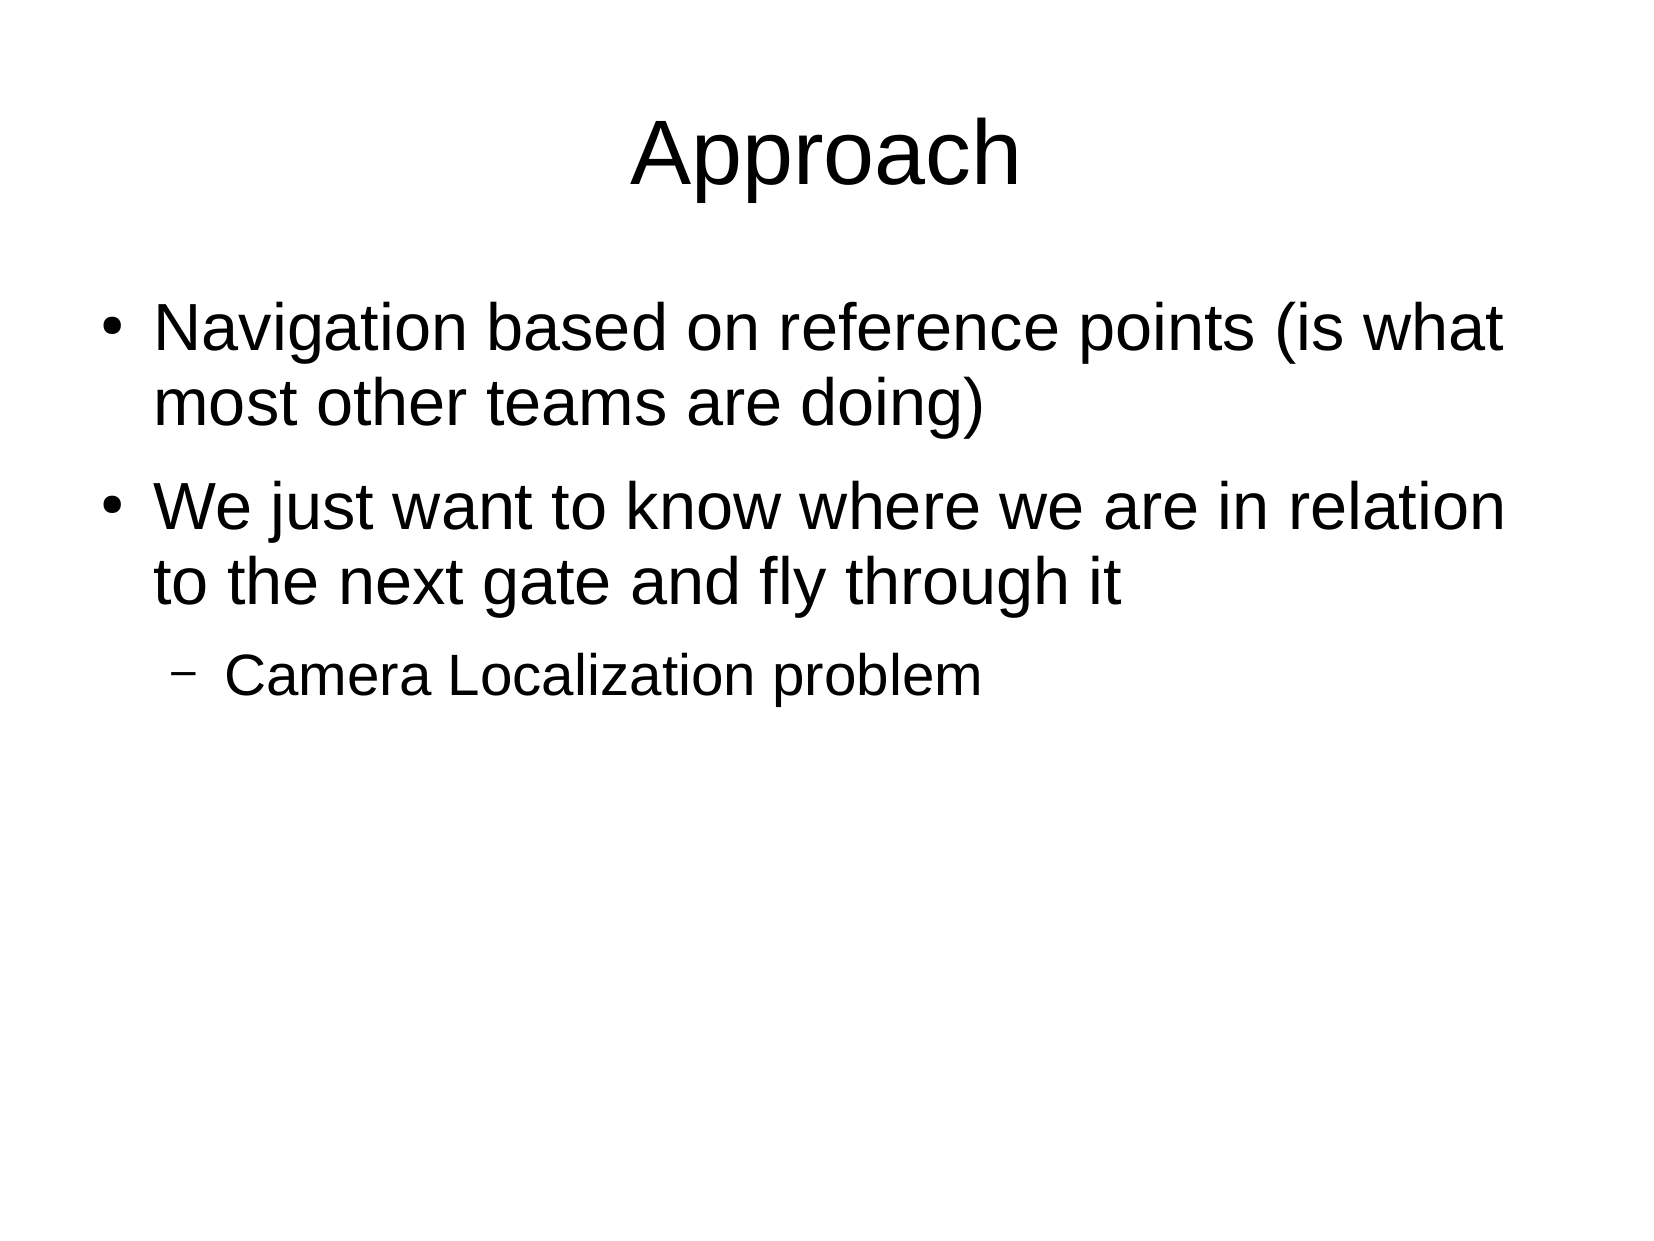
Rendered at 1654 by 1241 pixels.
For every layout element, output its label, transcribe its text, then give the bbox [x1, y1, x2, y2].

title Approach [82, 49, 1571, 257]
list Navigation based on reference points (is what most other teams are doing) We just want to know where we are in relation to the next gate and fly through it Camera Localization problem [82, 290, 1571, 1010]
